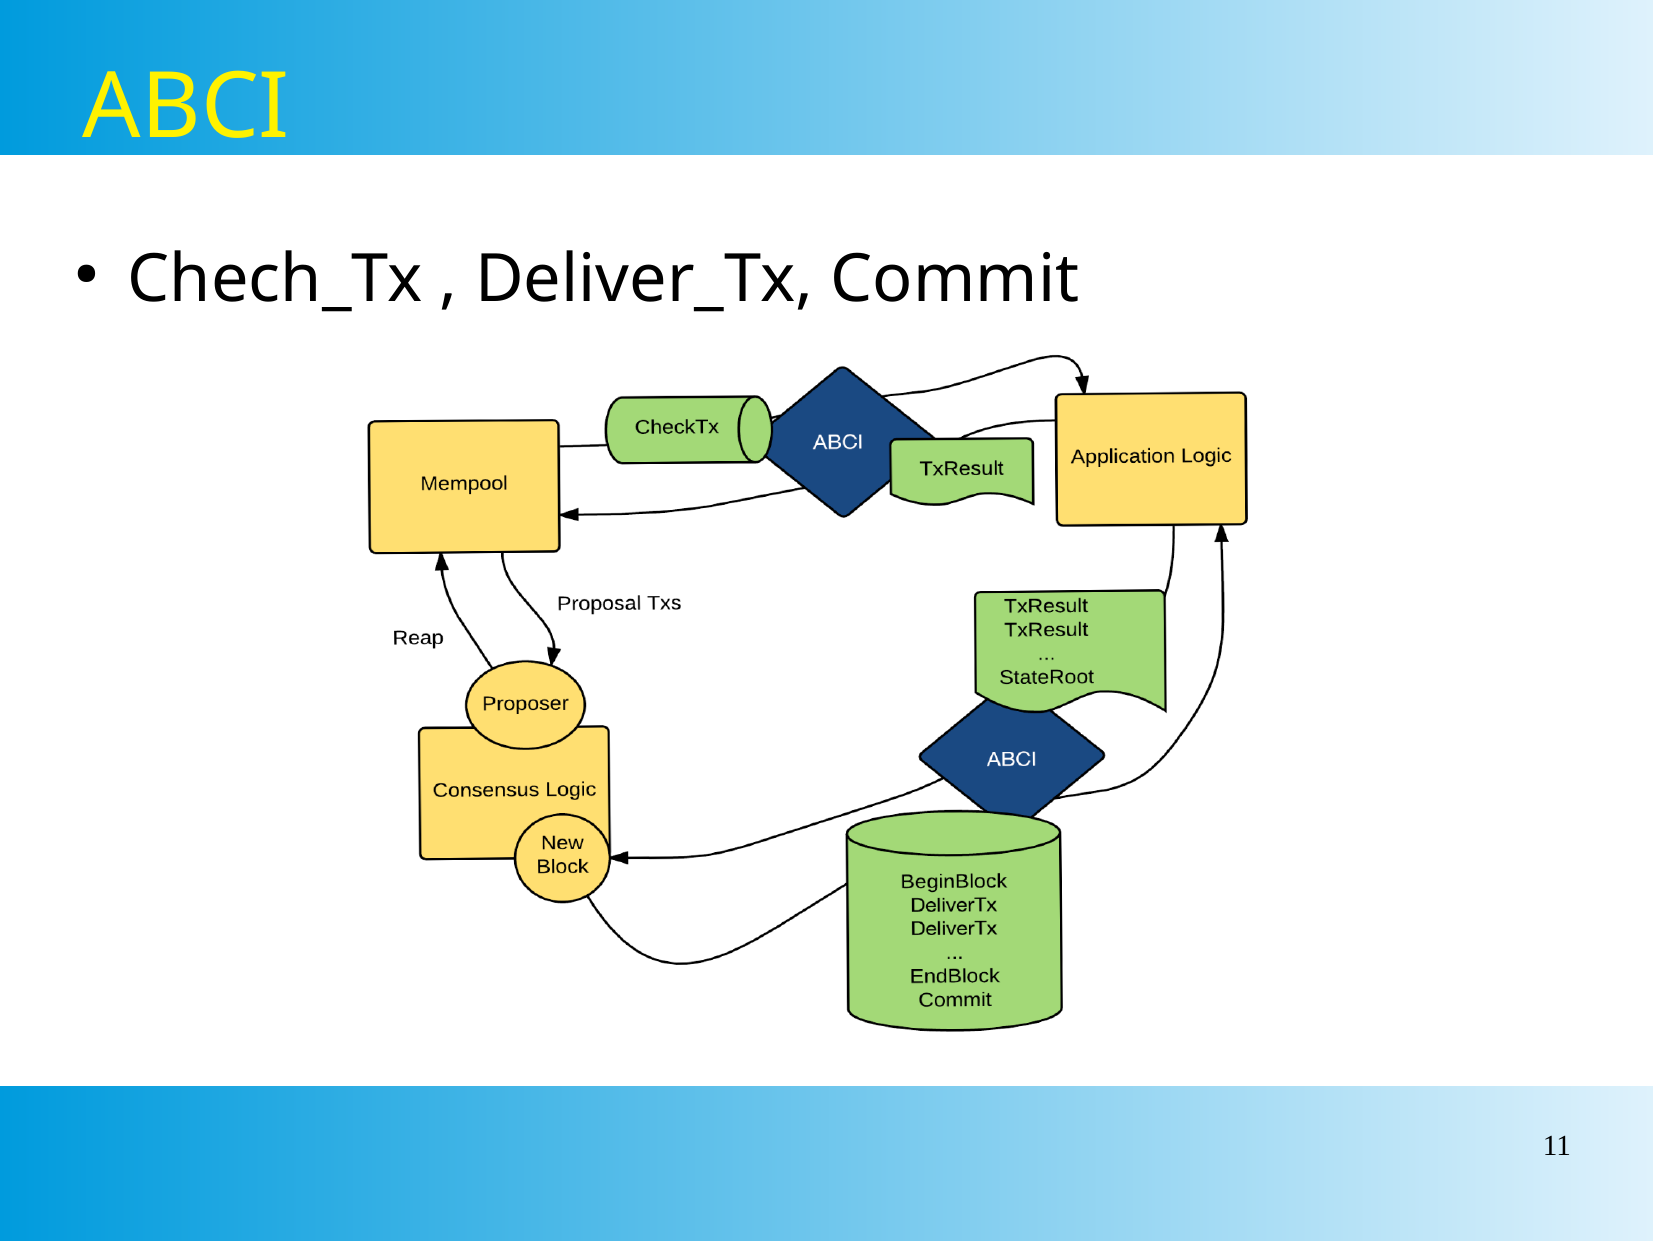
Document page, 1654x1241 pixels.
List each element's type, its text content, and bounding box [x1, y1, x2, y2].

list Chech_Tx , Deliver_Tx, Commit [56, 230, 1546, 331]
title ABCI [82, 49, 1571, 155]
picture [334, 345, 1261, 1066]
